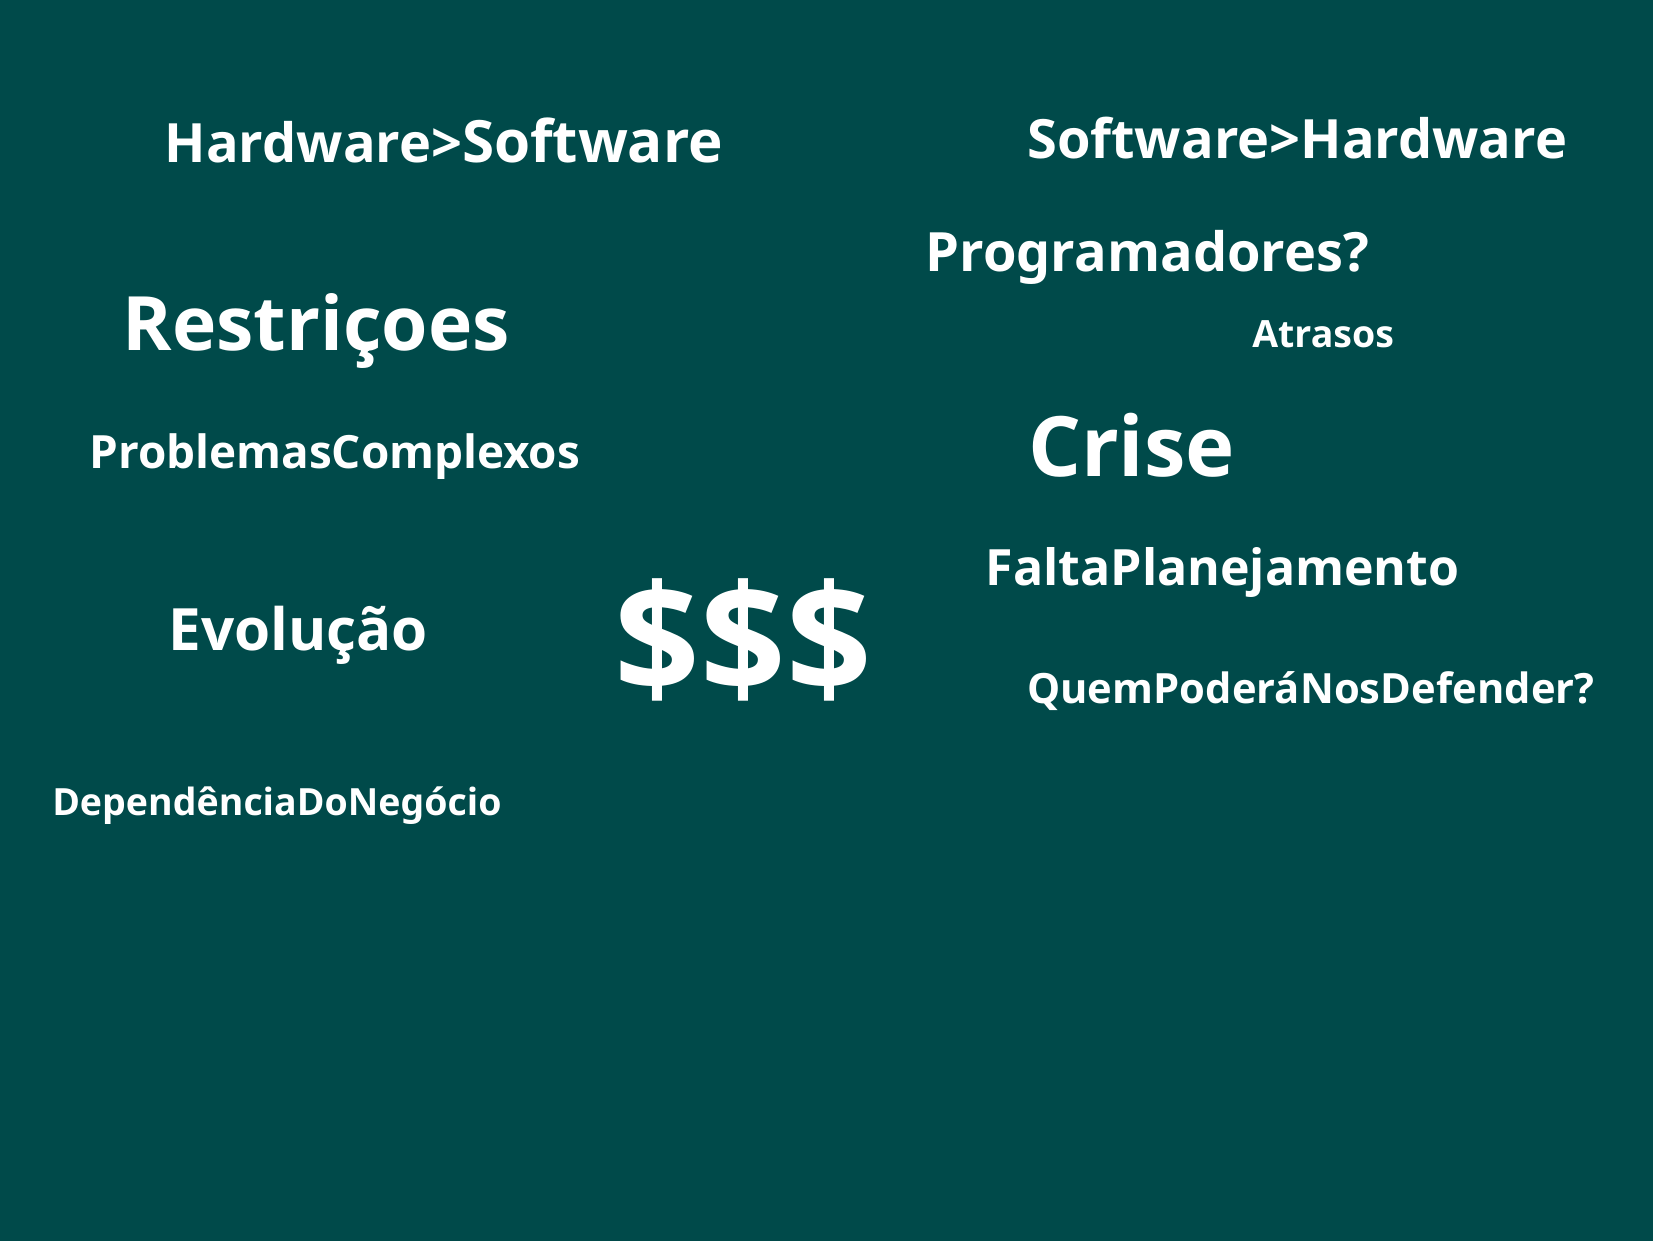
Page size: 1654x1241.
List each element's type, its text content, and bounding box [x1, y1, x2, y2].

text_box QuemPoderáNosDefender? [1012, 651, 1613, 714]
text_box Programadores? [910, 205, 1362, 282]
text_box Evolução [154, 580, 451, 661]
text_box Crise [1013, 379, 1246, 488]
text_box ProblemasComplexos [75, 412, 577, 479]
text_box Hardware>Software [150, 93, 717, 174]
text_box Software>Hardware [1012, 93, 1562, 169]
text_box FaltaPlanejamento [971, 525, 1452, 596]
text_box DependênciaDoNegócio [37, 768, 499, 826]
text_box Atrasos [1237, 300, 1407, 357]
text_box $$$ [600, 525, 886, 713]
text_box Restriçoes [108, 262, 526, 362]
